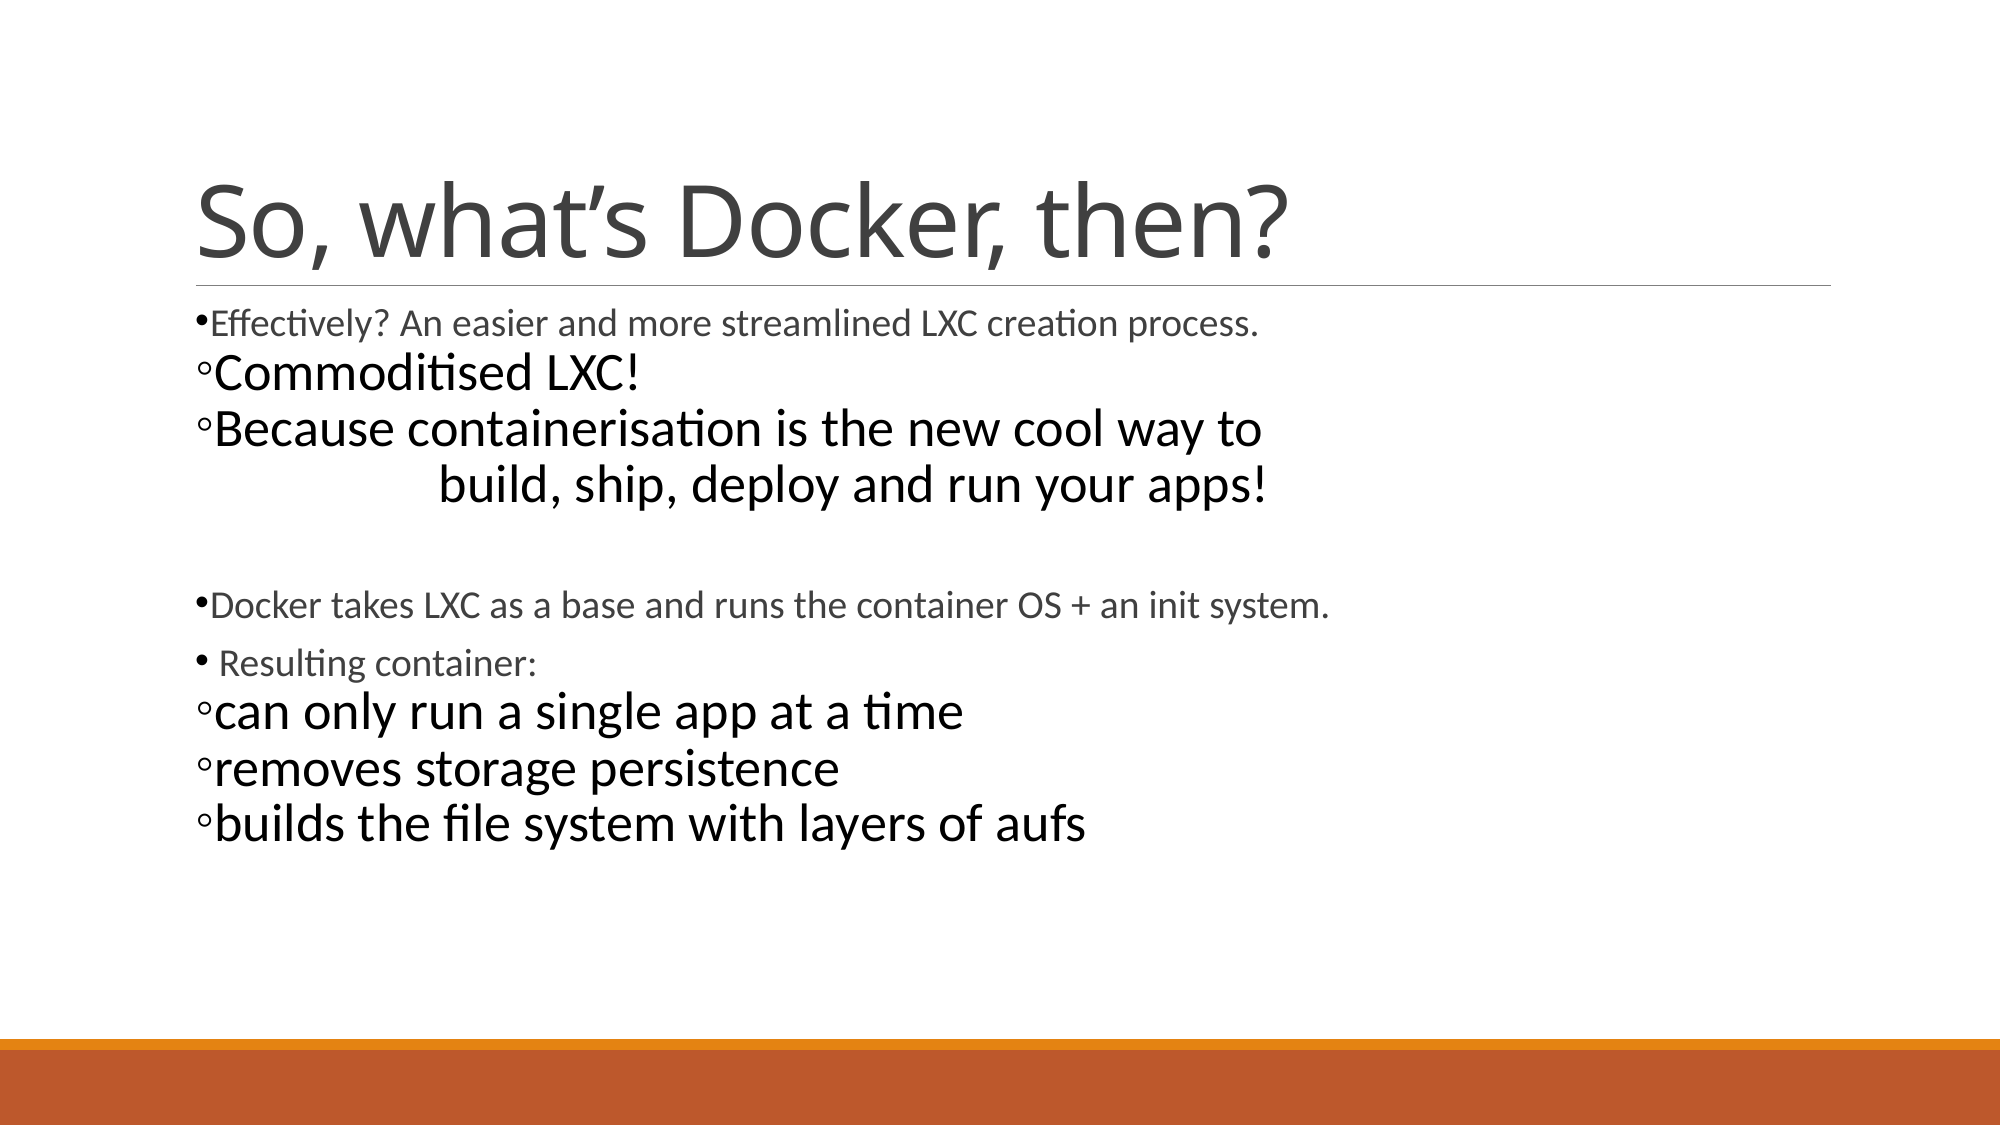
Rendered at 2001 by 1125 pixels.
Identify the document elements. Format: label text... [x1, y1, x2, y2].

title So, what’s Docker, then? [180, 47, 1831, 286]
list Effectively? An easier and more streamlined LXC creation process. Commoditised LXC! Because containerisation is the new cool way to build, ship, deploy and run your apps! Docker takes LXC as a base and runs the container OS + an init system. Resulting container: can only run a single app at a time removes storage persistence builds the file system with layers of aufs [180, 302, 1831, 963]
